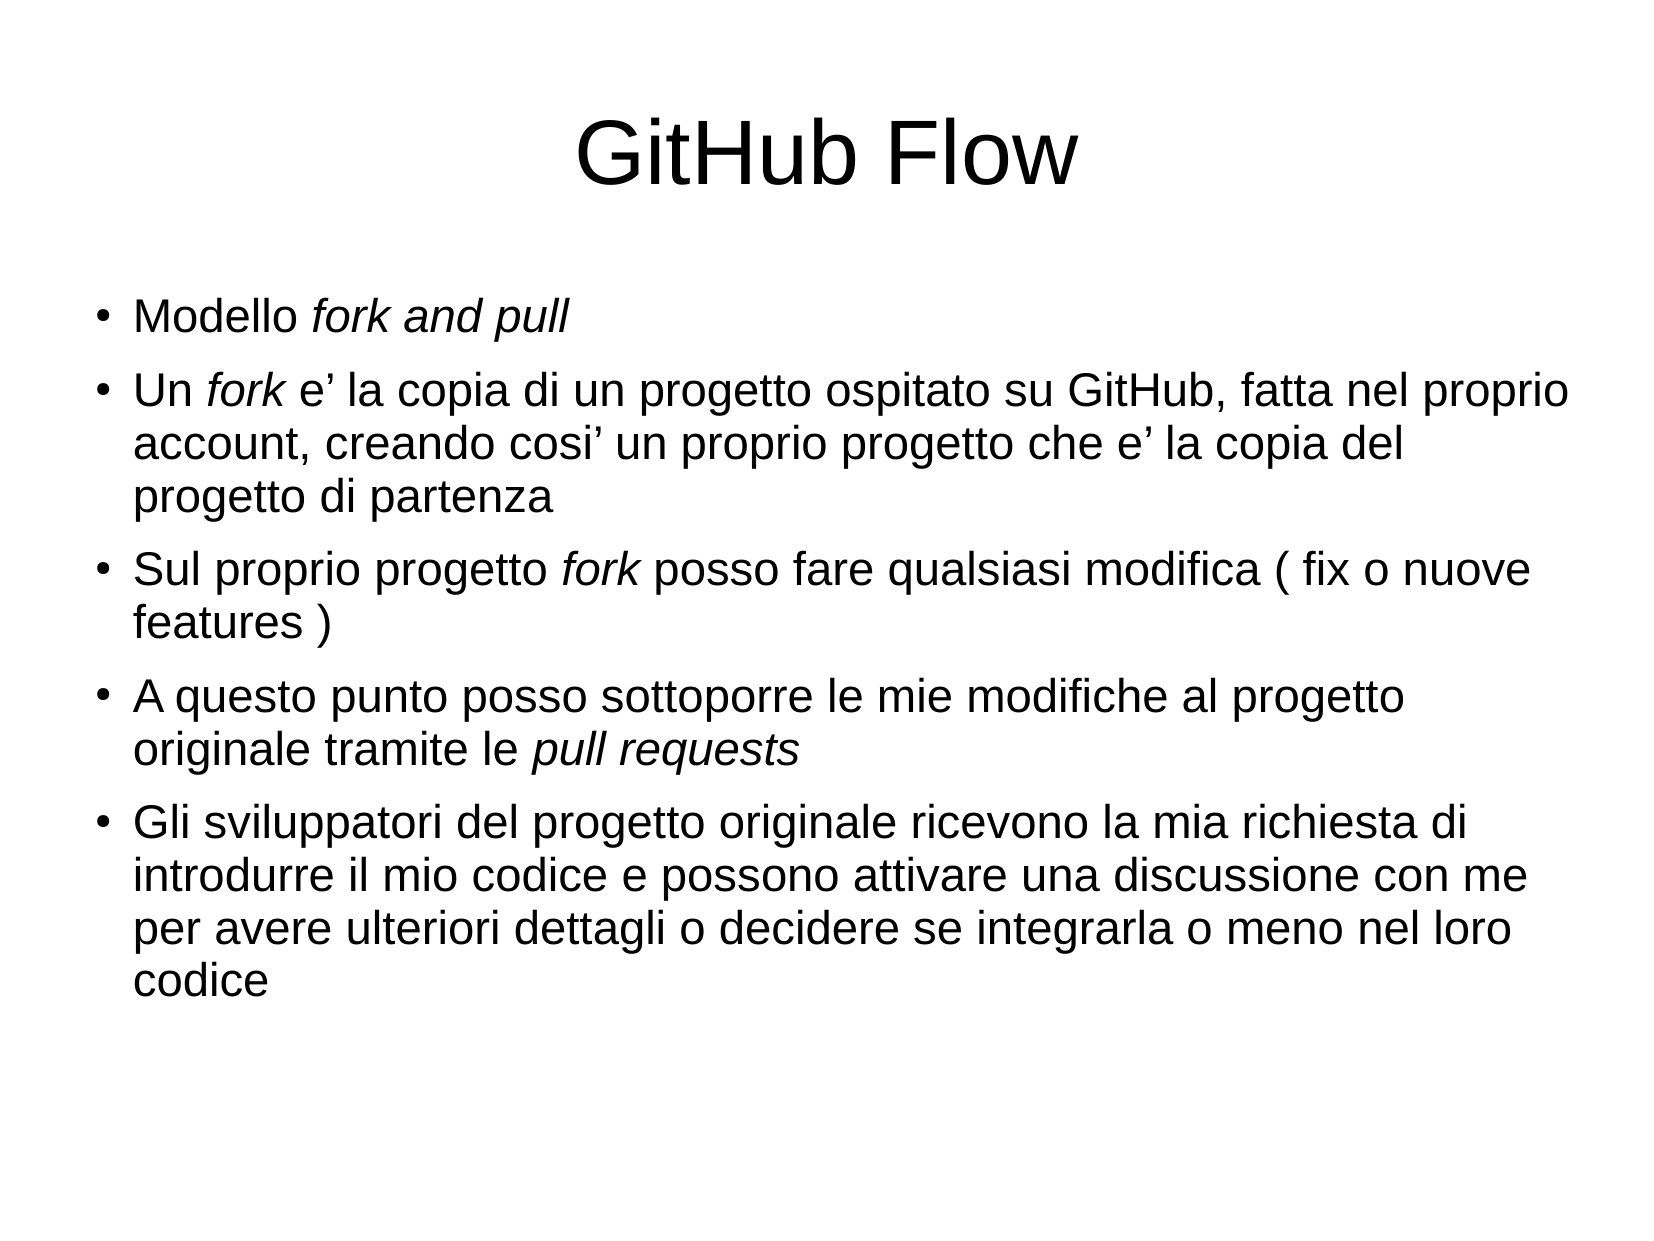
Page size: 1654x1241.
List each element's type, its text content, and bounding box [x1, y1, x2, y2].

title GitHub Flow [82, 49, 1571, 257]
list Modello fork and pull Un fork e’ la copia di un progetto ospitato su GitHub, fatta nel proprio account, creando cosi’ un proprio progetto che e’ la copia del progetto di partenza Sul proprio progetto fork posso fare qualsiasi modifica ( fix o nuove features ) A questo punto posso sottoporre le mie modifiche al progetto originale tramite le pull requests Gli sviluppatori del progetto originale ricevono la mia richiesta di introdurre il mio codice e possono attivare una discussione con me per avere ulteriori dettagli o decidere se integrarla o meno nel loro codice [82, 290, 1571, 1010]
